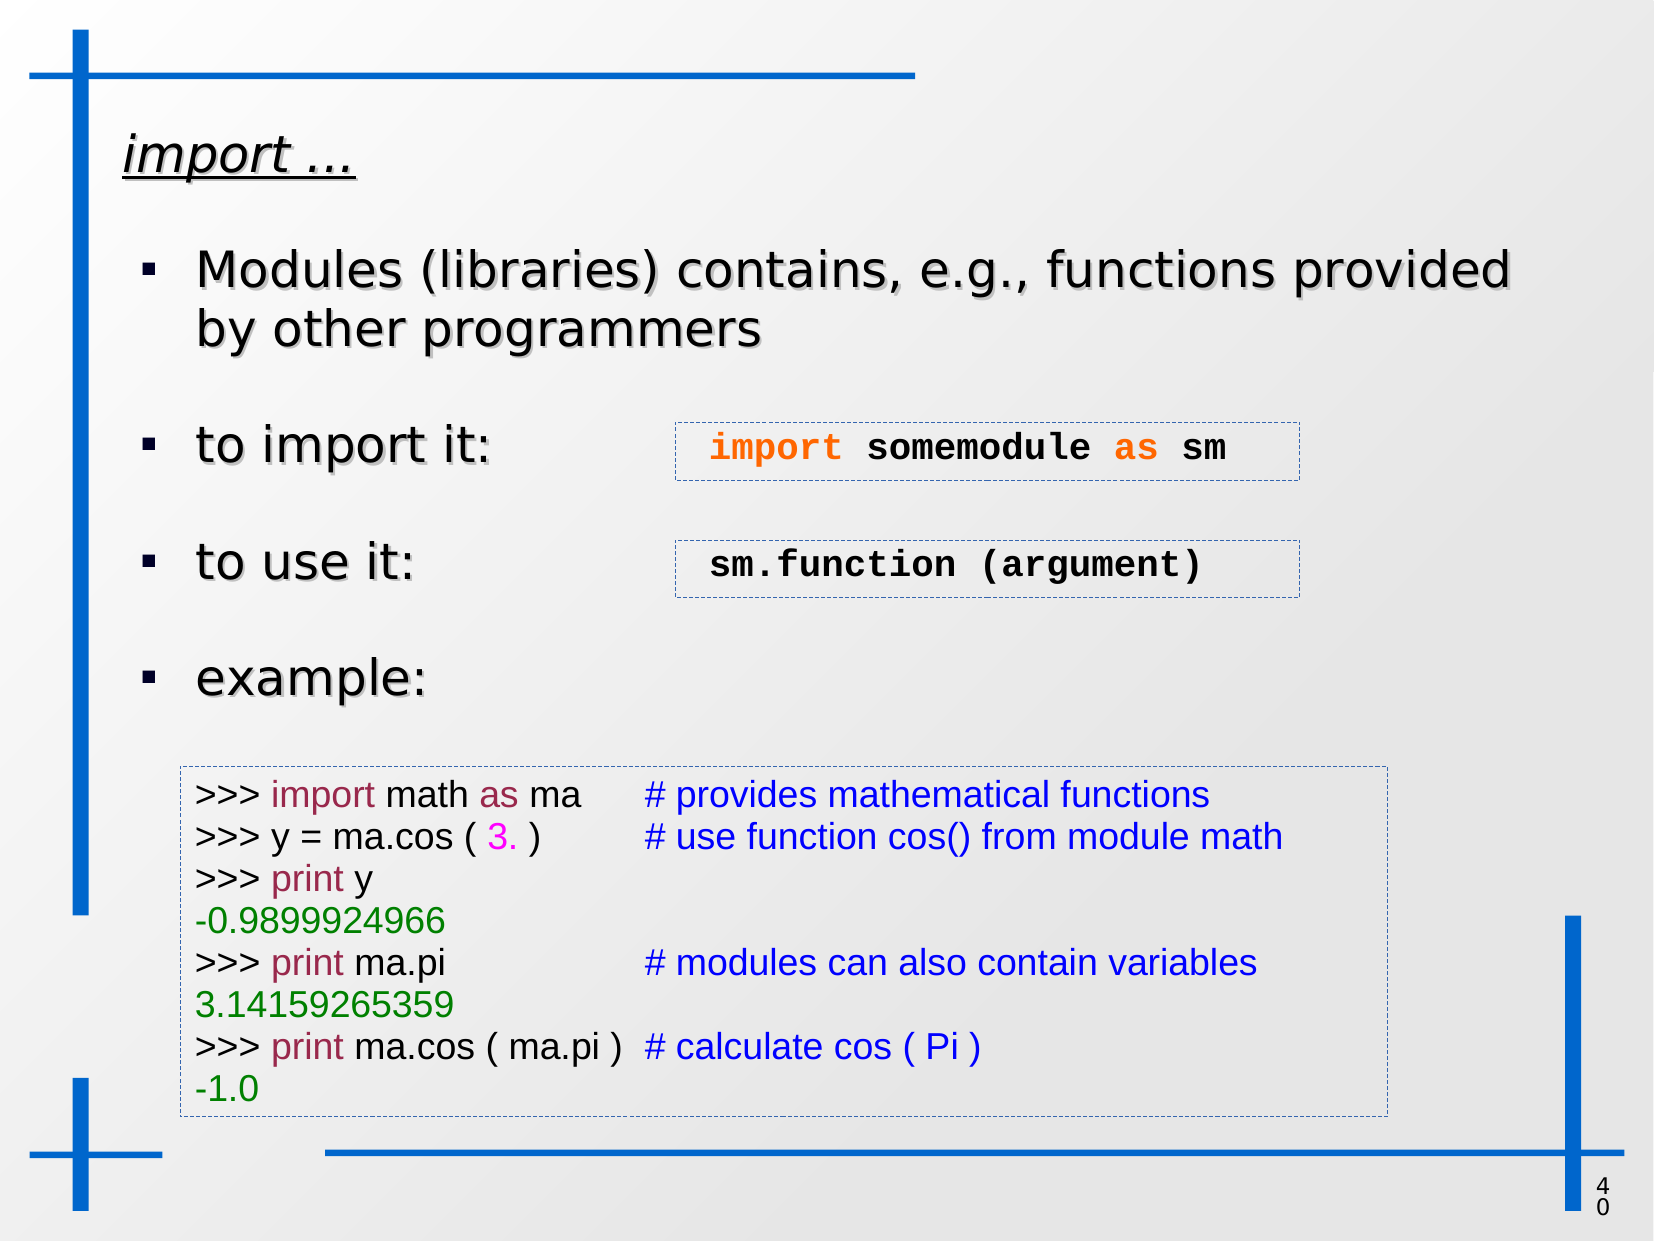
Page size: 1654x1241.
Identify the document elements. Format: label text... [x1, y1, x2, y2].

text_box >>> import math as ma # provides mathematical functions >>> y = ma.cos ( 3. ) # use function cos() from module math >>> print y -0.9899924966 >>> print ma.pi # modules can also contain variables 3.14159265359 >>> print ma.cos ( ma.pi ) # calculate cos ( Pi ) -1.0 [180, 766, 1388, 1117]
title import ... [122, 91, 1524, 219]
text_box import somemodule as sm [675, 422, 1300, 481]
list Modules (libraries) contains, e.g., functions provided by other programmers to import it: to use it: example: [124, 241, 1526, 1133]
text_box sm.function (argument) [675, 540, 1300, 598]
